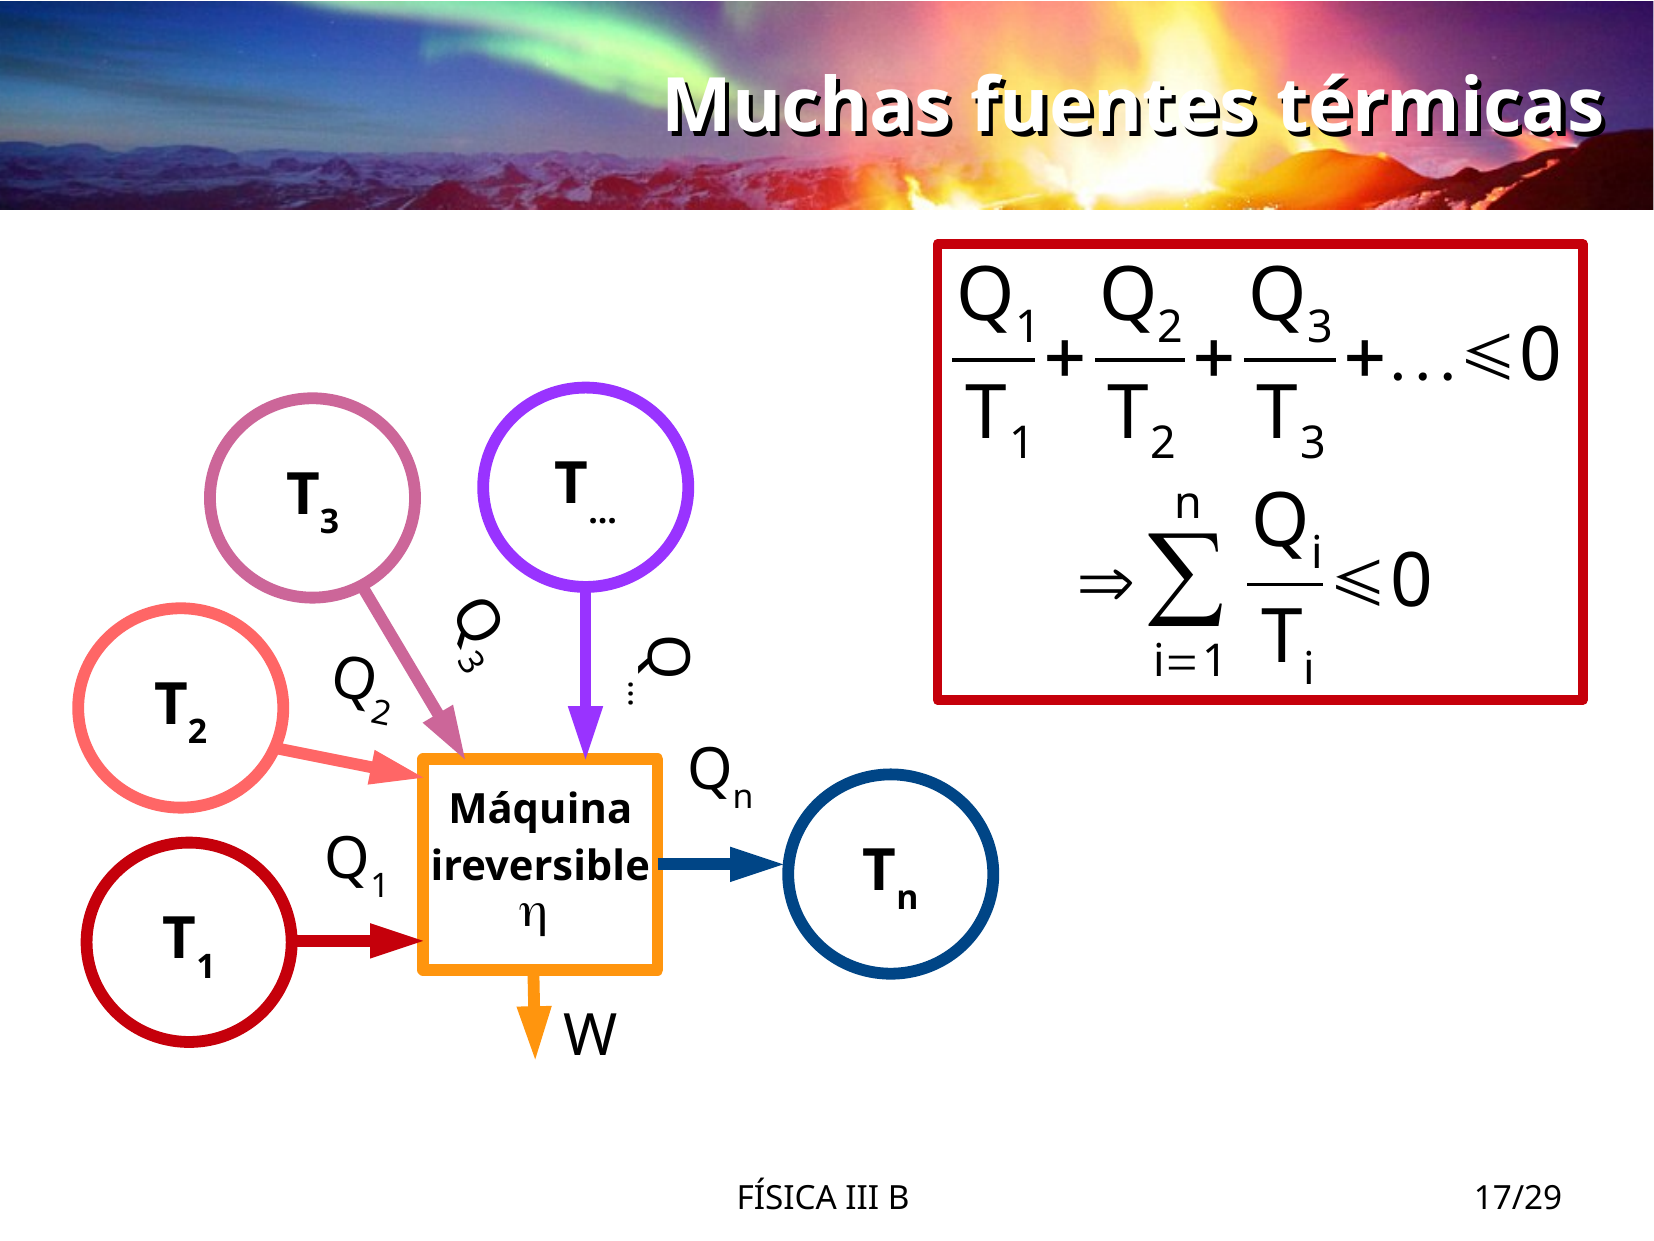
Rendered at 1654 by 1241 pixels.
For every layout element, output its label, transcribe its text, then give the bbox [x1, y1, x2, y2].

text_box T... [483, 387, 689, 587]
text_box W [547, 985, 633, 1072]
text_box Tn [788, 774, 994, 974]
chart [511, 901, 556, 940]
picture [0, 1, 1654, 210]
title Muchas fuentes térmicas [45, 15, 1606, 191]
text_box T2 [78, 608, 284, 808]
chart [942, 248, 1579, 696]
text_box Máquina ireversible [423, 759, 658, 970]
text_box T1 [86, 842, 292, 1042]
text_box T3 [209, 398, 416, 598]
